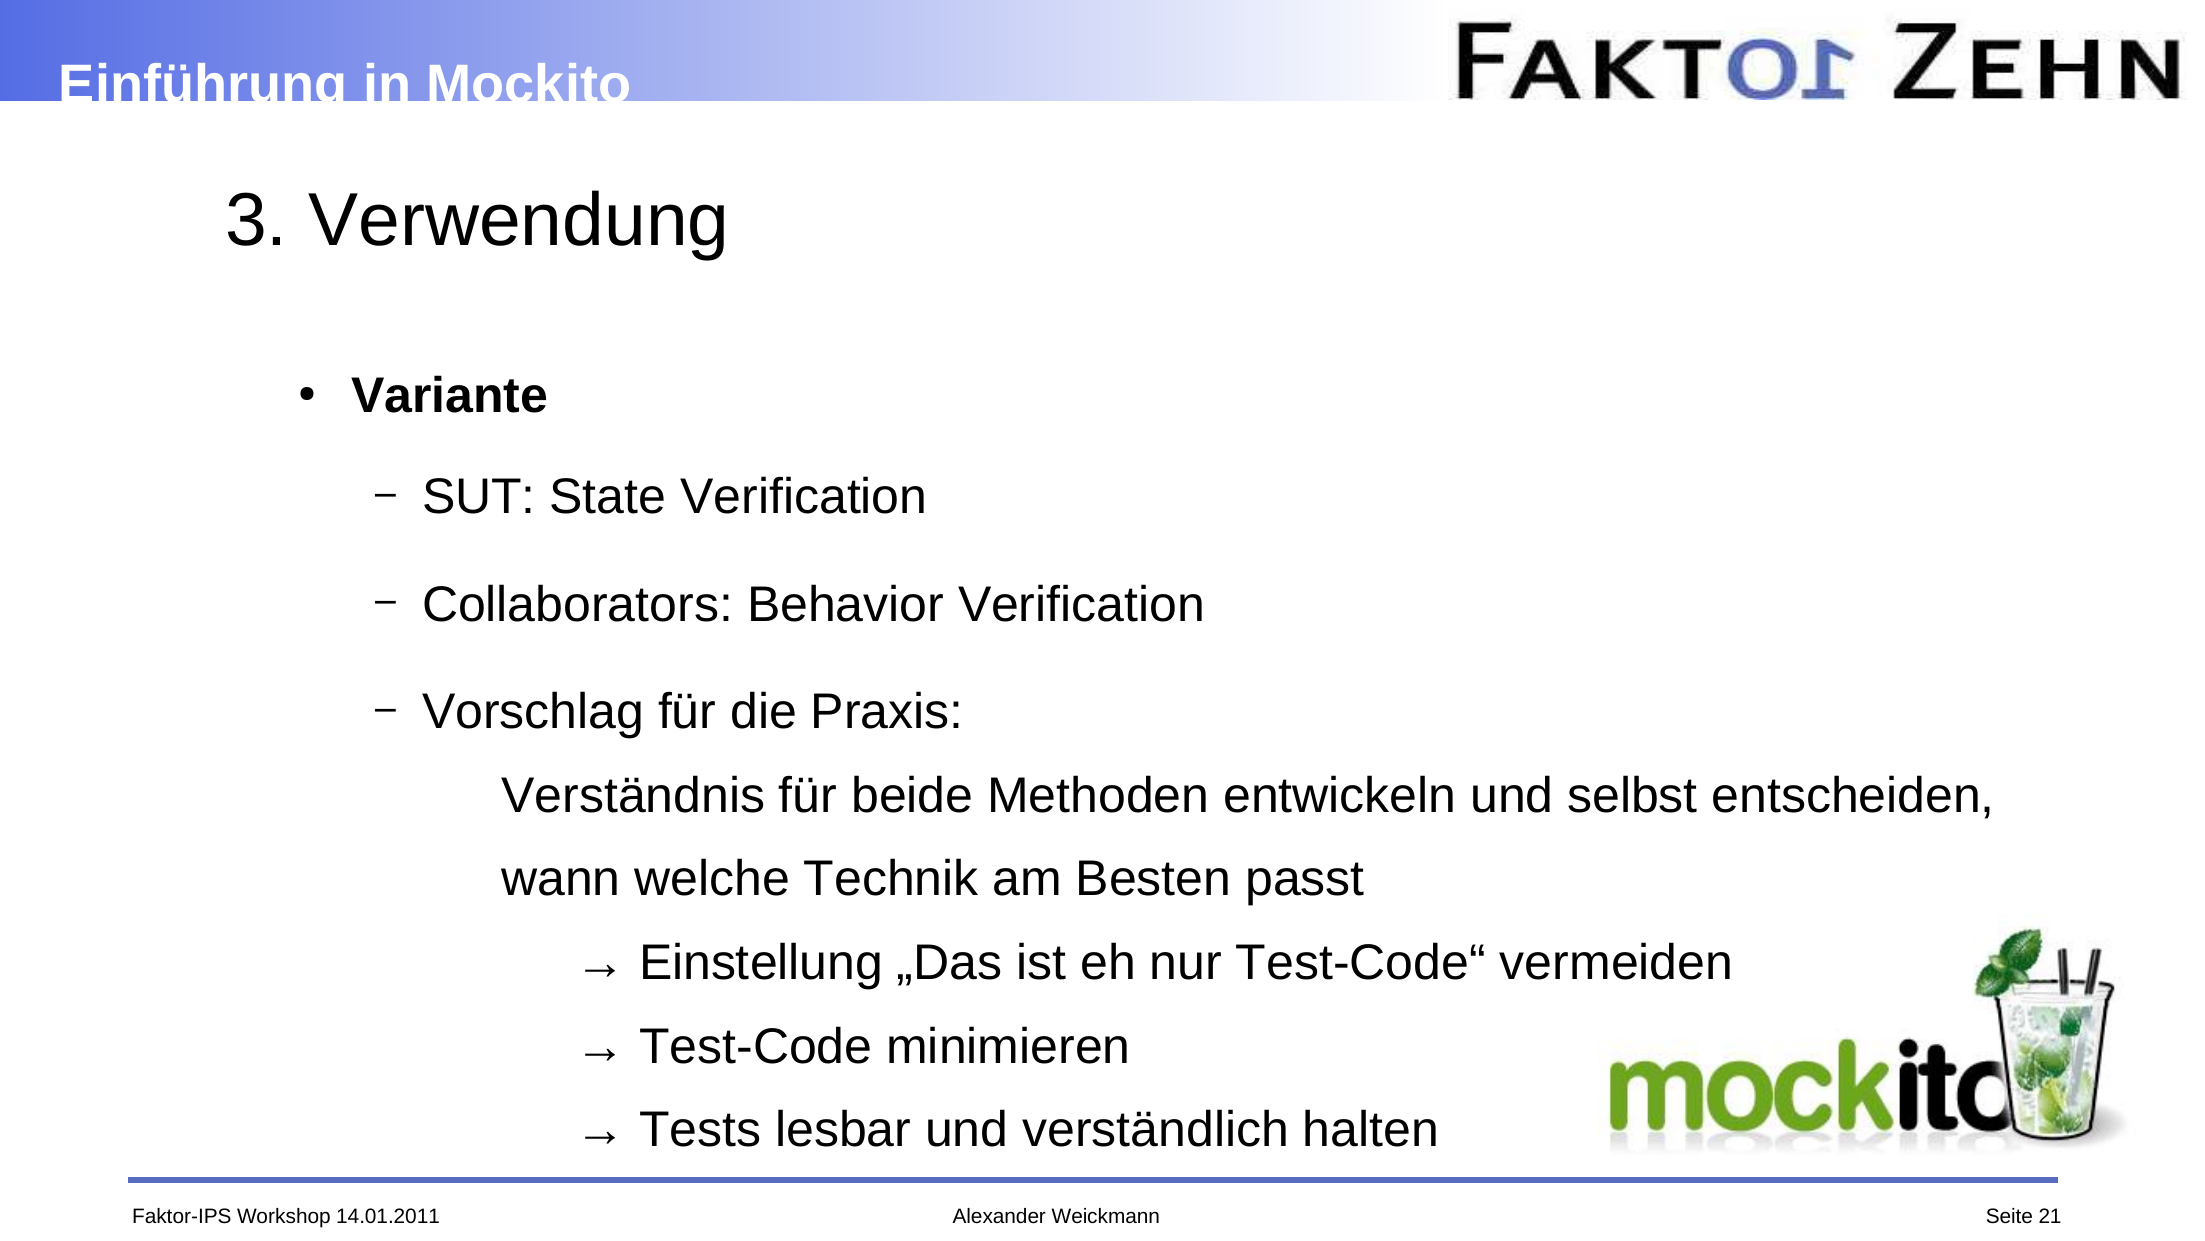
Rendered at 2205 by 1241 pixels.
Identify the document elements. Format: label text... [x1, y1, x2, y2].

title 3. Verwendung [225, 142, 1981, 296]
picture [2036, 914, 2141, 1167]
list Variante SUT: State Verification Collaborators: Behavior Verification Vorschlag für die Praxis: Verständnis für beide Methoden entwickeln und selbst entscheiden, wann welche Technik am Besten passt → Einstellung „Das ist eh nur Test-Code“ vermeiden → Test-Code minimieren → Tests lesbar und verständlich halten [280, 339, 2036, 1215]
picture [1448, 7, 2191, 100]
